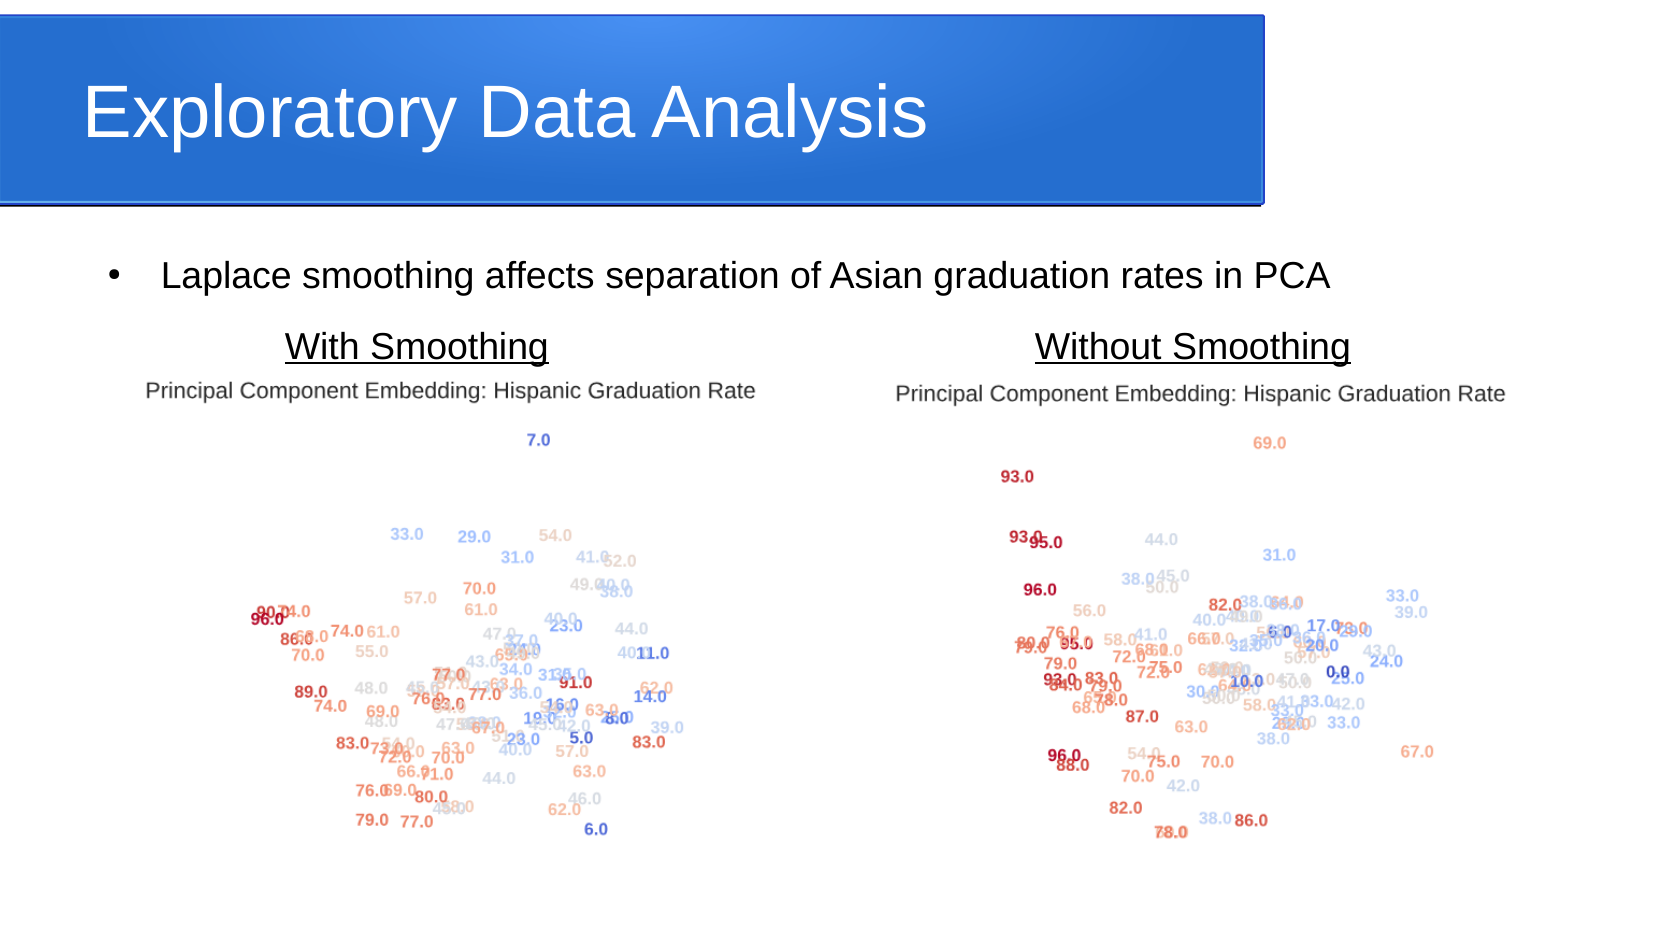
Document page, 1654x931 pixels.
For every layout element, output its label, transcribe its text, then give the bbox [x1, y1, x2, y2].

text_box With Smoothing Without Smoothing [270, 318, 1462, 376]
picture [135, 371, 766, 886]
list Laplace smoothing affects separation of Asian graduation rates in PCA [90, 255, 1531, 331]
title Exploratory Data Analysis [82, 35, 1235, 189]
picture [885, 374, 1516, 889]
